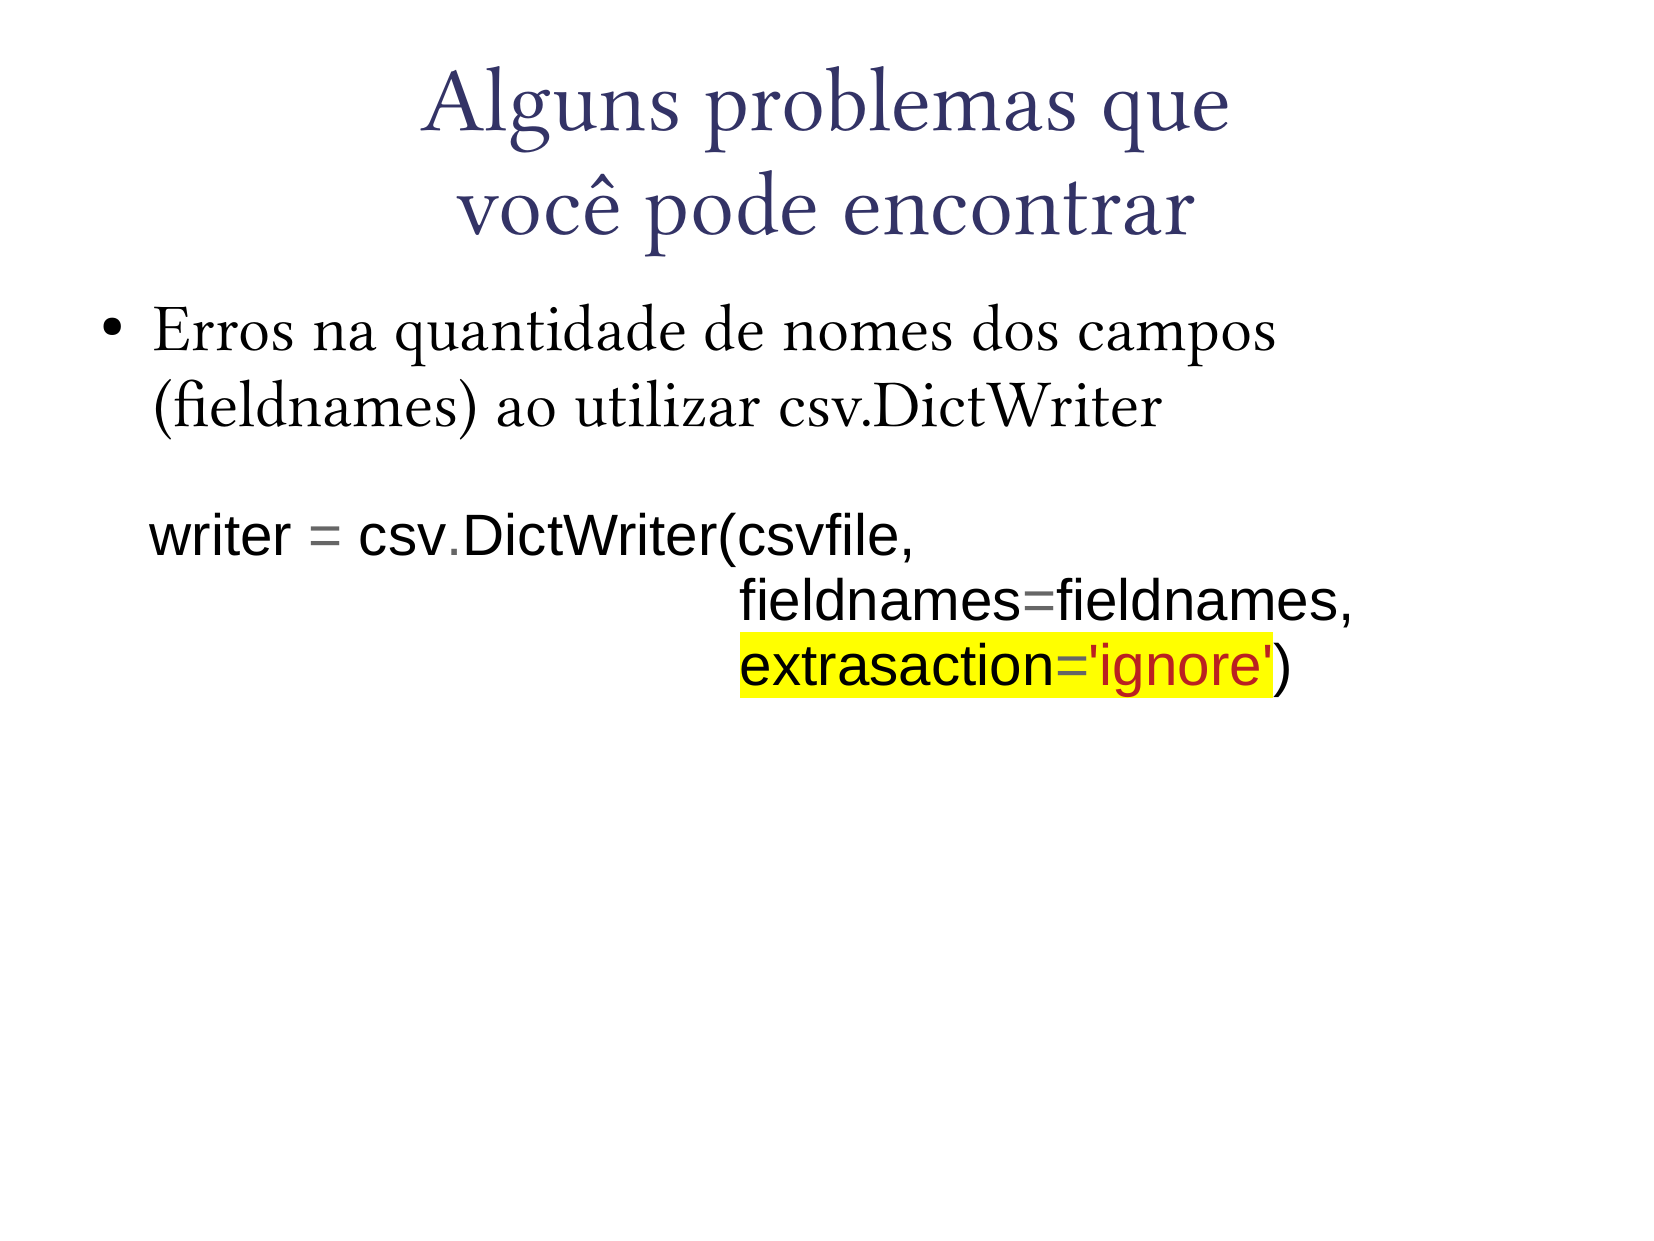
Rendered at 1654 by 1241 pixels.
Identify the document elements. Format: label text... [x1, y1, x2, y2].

text_box writer = csv.DictWriter(csvfile, fieldnames=fieldnames, extrasaction='ignore') [135, 495, 1531, 705]
list Erros na quantidade de nomes dos campos (fieldnames) ao utilizar csv.DictWriter [82, 290, 1571, 1010]
title Alguns problemas que você pode encontrar [82, 48, 1571, 259]
